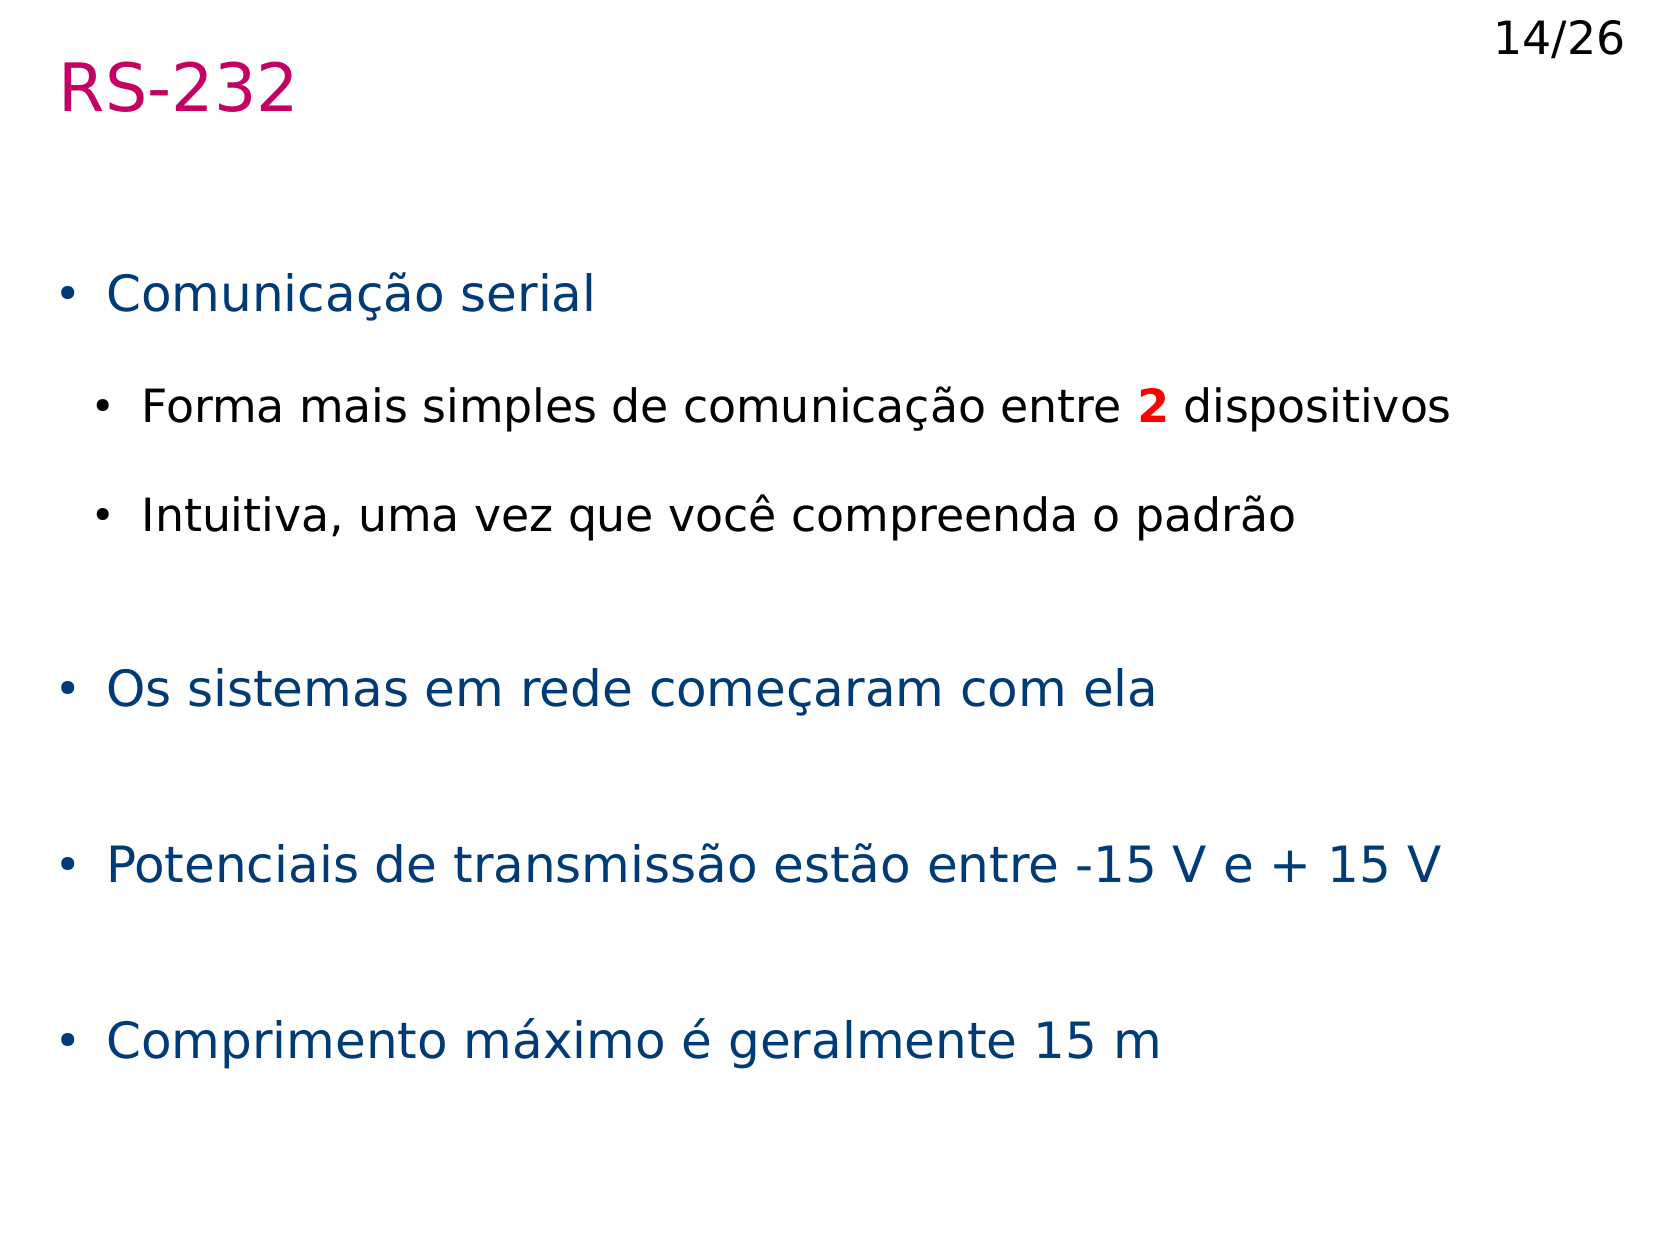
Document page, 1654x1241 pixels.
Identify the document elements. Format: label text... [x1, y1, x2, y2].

title RS-232 [59, 29, 1625, 148]
list Comunicação serial Forma mais simples de comunicação entre 2 dispositivos Intuitiva, uma vez que você compreenda o padrão Os sistemas em rede começaram com ela Potenciais de transmissão estão entre -15 V e + 15 V Comprimento máximo é geralmente 15 m [59, 236, 1625, 1211]
